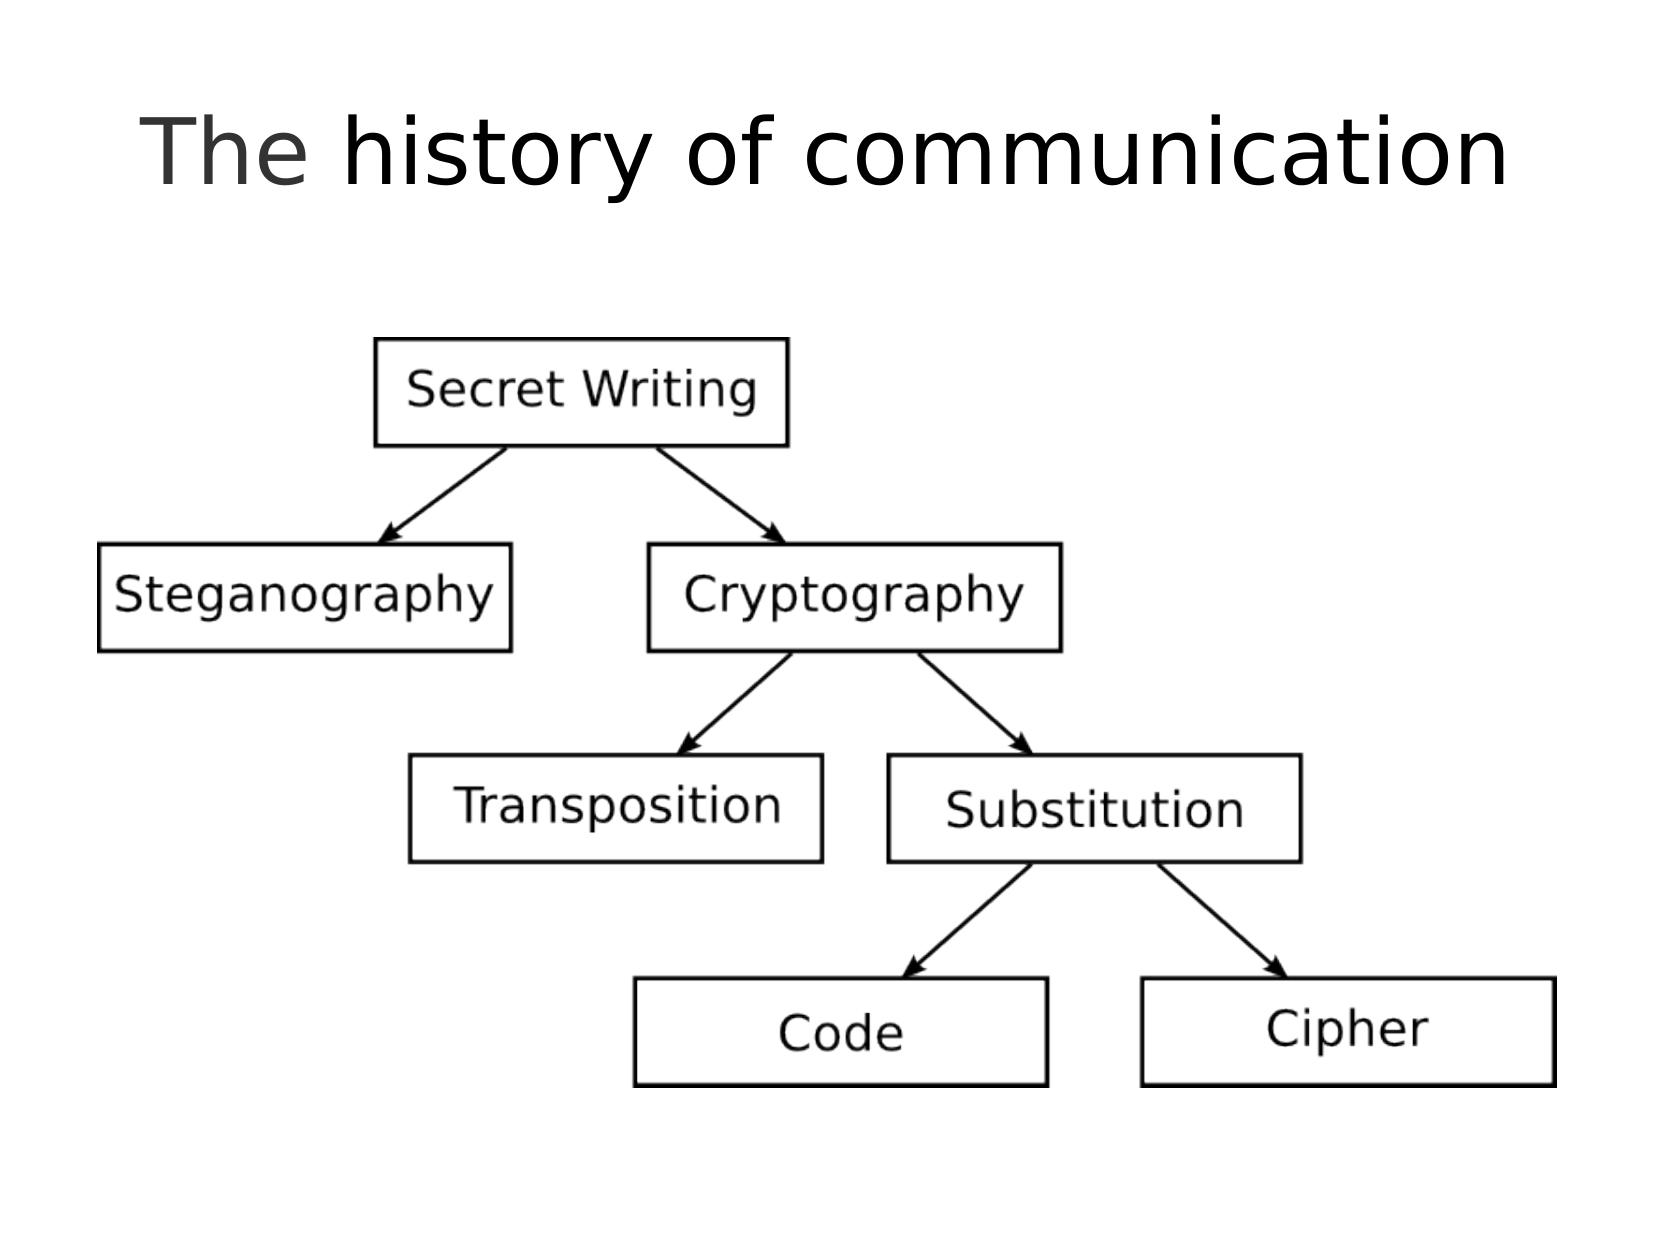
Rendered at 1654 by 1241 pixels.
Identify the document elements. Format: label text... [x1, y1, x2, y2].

title The history of communication [82, 49, 1571, 257]
picture [97, 337, 1557, 1088]
